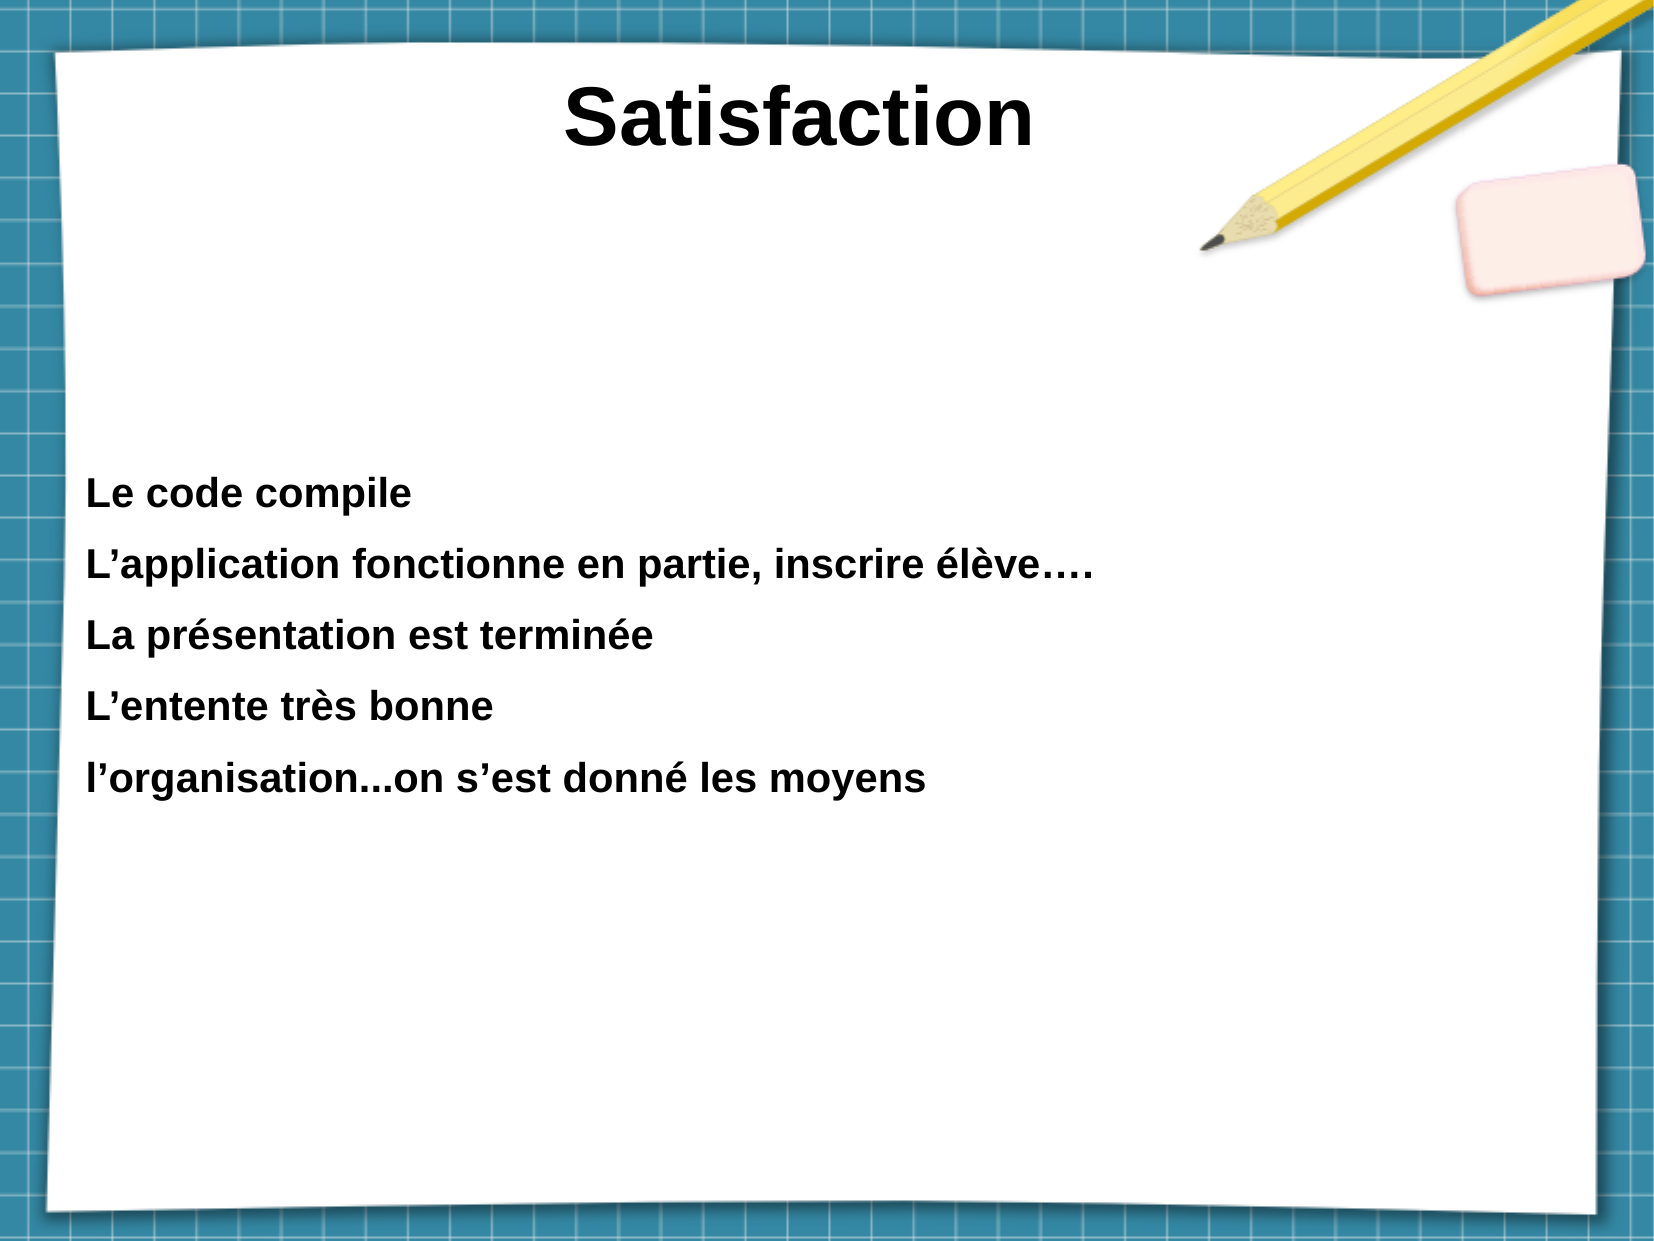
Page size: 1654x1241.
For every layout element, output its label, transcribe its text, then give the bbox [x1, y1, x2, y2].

picture [0, 0, 1654, 1241]
text_box Satisfaction [106, 62, 1501, 171]
text_box Le code compile L’application fonctionne en partie, inscrire élève…. La présentation est terminée L’entente très bonne l’organisation...on s’est donné les moyens [70, 248, 1571, 1193]
